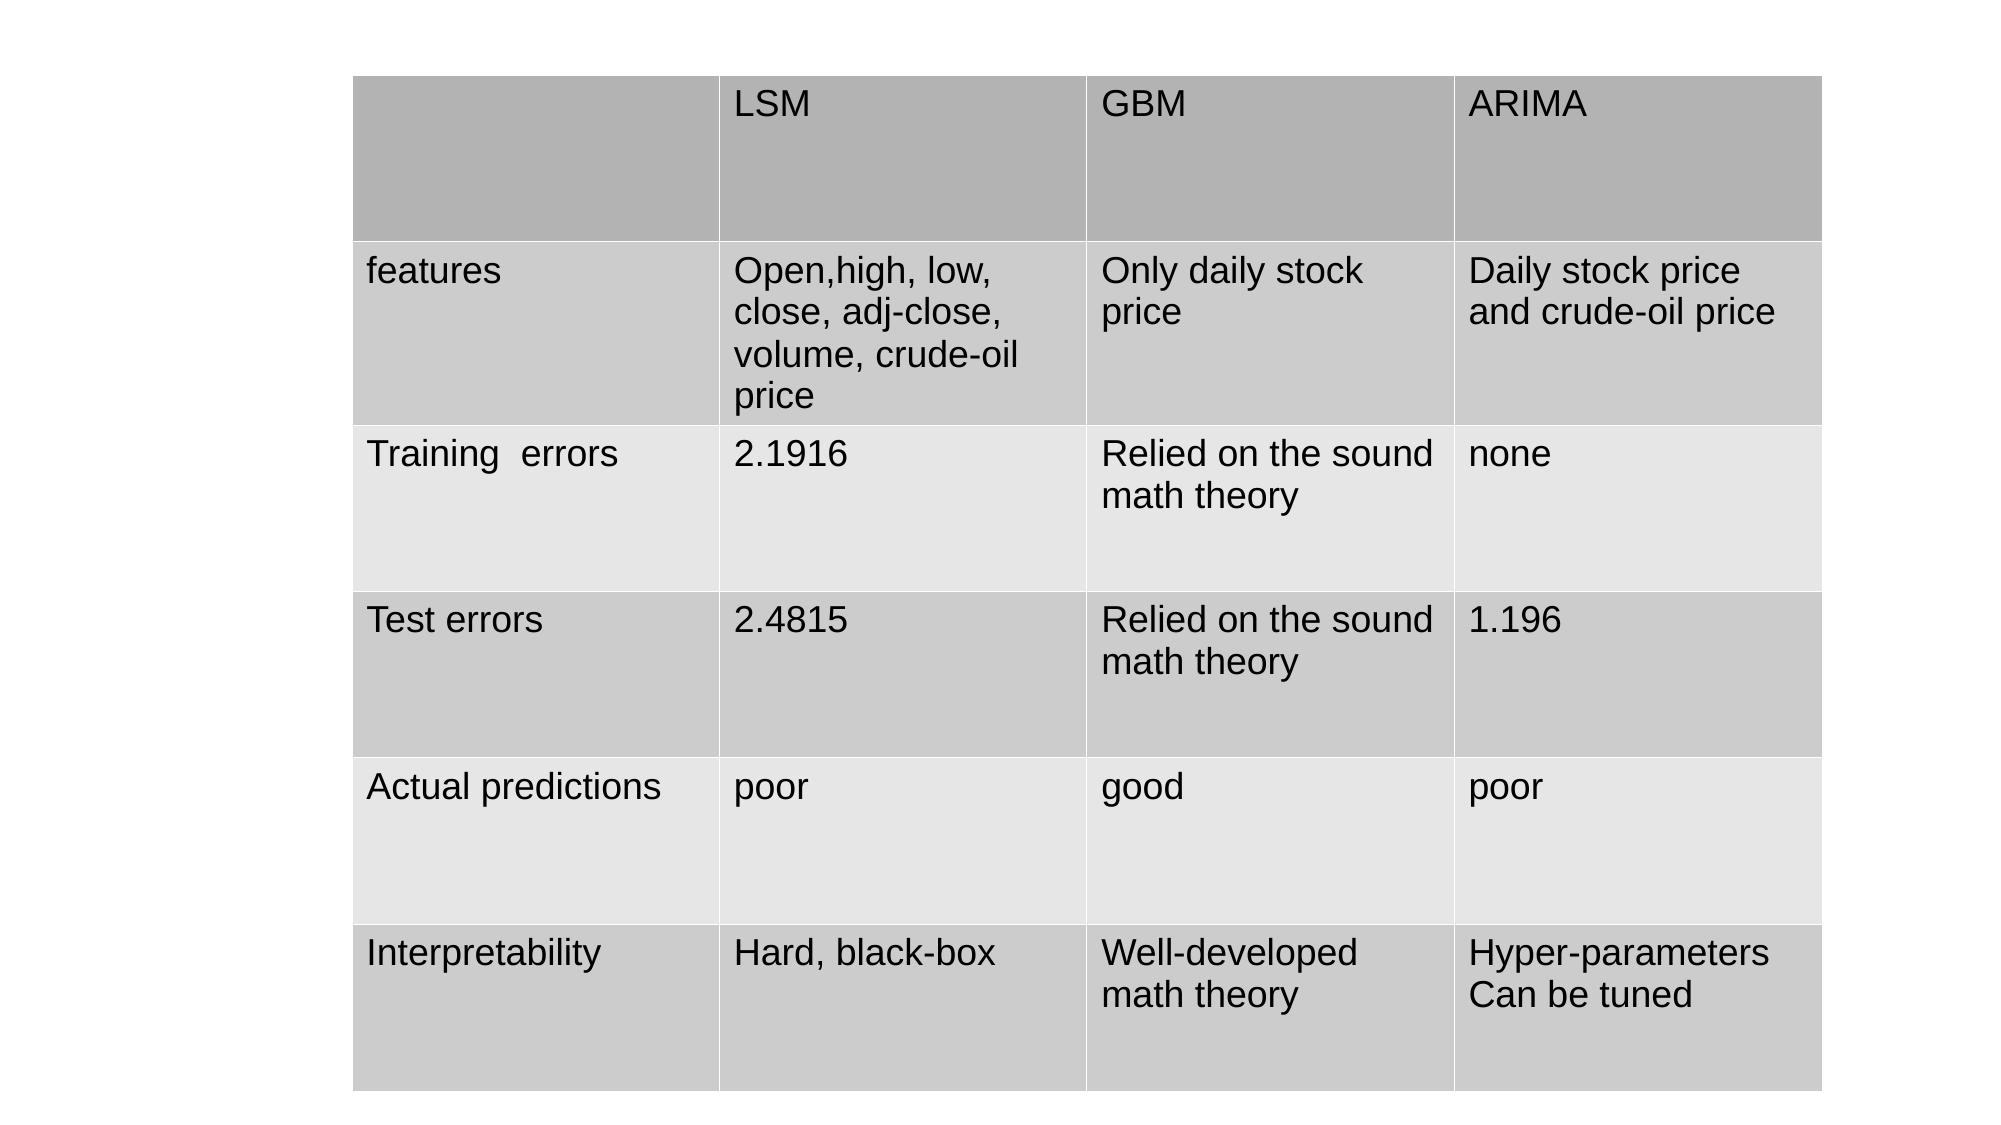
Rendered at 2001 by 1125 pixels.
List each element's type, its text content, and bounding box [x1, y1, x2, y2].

table_cell poor [1455, 758, 1822, 924]
table_header GBM [1087, 76, 1454, 241]
table_cell Open,high, low, close, adj-close, volume, crude-oil price [720, 242, 1086, 425]
table_cell Well-developed math theory [1087, 925, 1454, 1091]
table_cell Hyper-parameters Can be tuned [1455, 925, 1822, 1091]
table_cell Test errors [353, 592, 719, 757]
table_cell Relied on the sound math theory [1087, 592, 1454, 757]
table_cell Daily stock price and crude-oil price [1455, 242, 1822, 425]
table_cell Relied on the sound math theory [1087, 426, 1454, 591]
table_cell 1.196 [1455, 592, 1822, 757]
table_cell none [1455, 426, 1822, 591]
table_cell features [353, 242, 719, 425]
table_cell Actual predictions [353, 758, 719, 924]
table_cell poor [720, 758, 1086, 924]
table_header [353, 76, 719, 241]
table_header ARIMA [1455, 76, 1822, 241]
table_cell 2.1916 [720, 426, 1086, 591]
table_cell Only daily stock price [1087, 242, 1454, 425]
table_cell 2.4815 [720, 592, 1086, 757]
table_cell Hard, black-box [720, 925, 1086, 1091]
table_header LSM [720, 76, 1086, 241]
table_cell Training errors [353, 426, 719, 591]
table_cell Interpretability [353, 925, 719, 1091]
table_cell good [1087, 758, 1454, 924]
